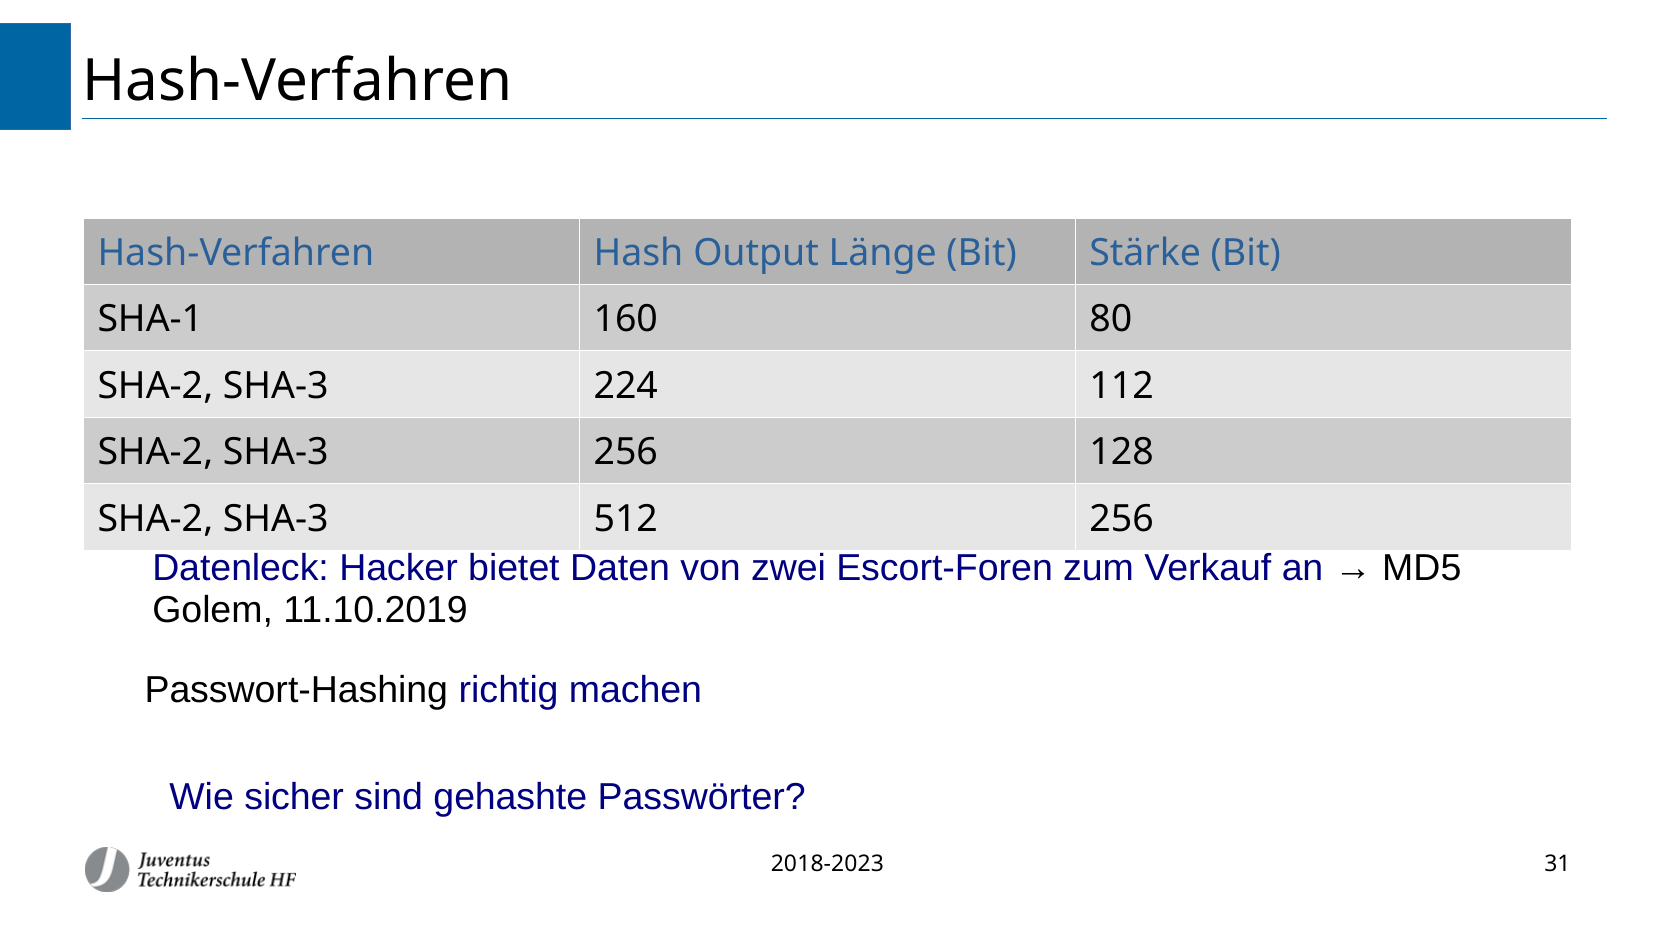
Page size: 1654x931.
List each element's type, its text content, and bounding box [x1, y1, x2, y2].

table_header Hash Output Länge (Bit) [580, 219, 1075, 284]
table_cell 112 [1076, 351, 1571, 417]
text_box Wie sicher sind gehashte Passwörter? [154, 768, 821, 826]
picture [85, 847, 296, 892]
table_cell 512 [580, 484, 1075, 538]
table_cell SHA-1 [84, 285, 579, 350]
text_box Passwort-Hashing richtig machen [129, 661, 717, 719]
table_cell 160 [580, 285, 1075, 350]
table_cell 128 [1076, 418, 1571, 483]
table_cell 80 [1076, 285, 1571, 350]
title Hash-Verfahren [82, 37, 1571, 119]
table_cell 224 [580, 351, 1075, 417]
table_cell 256 [580, 418, 1075, 483]
table_cell SHA-2, SHA-3 [84, 351, 579, 417]
text_box Datenleck: Hacker bietet Daten von zwei Escort-Foren zum Verkauf an → MD5 Golem, 11.10.2019 [137, 538, 1477, 638]
table_cell 256 [1076, 484, 1571, 550]
table_cell SHA-2, SHA-3 [84, 484, 579, 550]
table_header Hash-Verfahren [84, 219, 579, 284]
table_header Stärke (Bit) [1076, 219, 1571, 284]
table_cell SHA-2, SHA-3 [84, 418, 579, 483]
